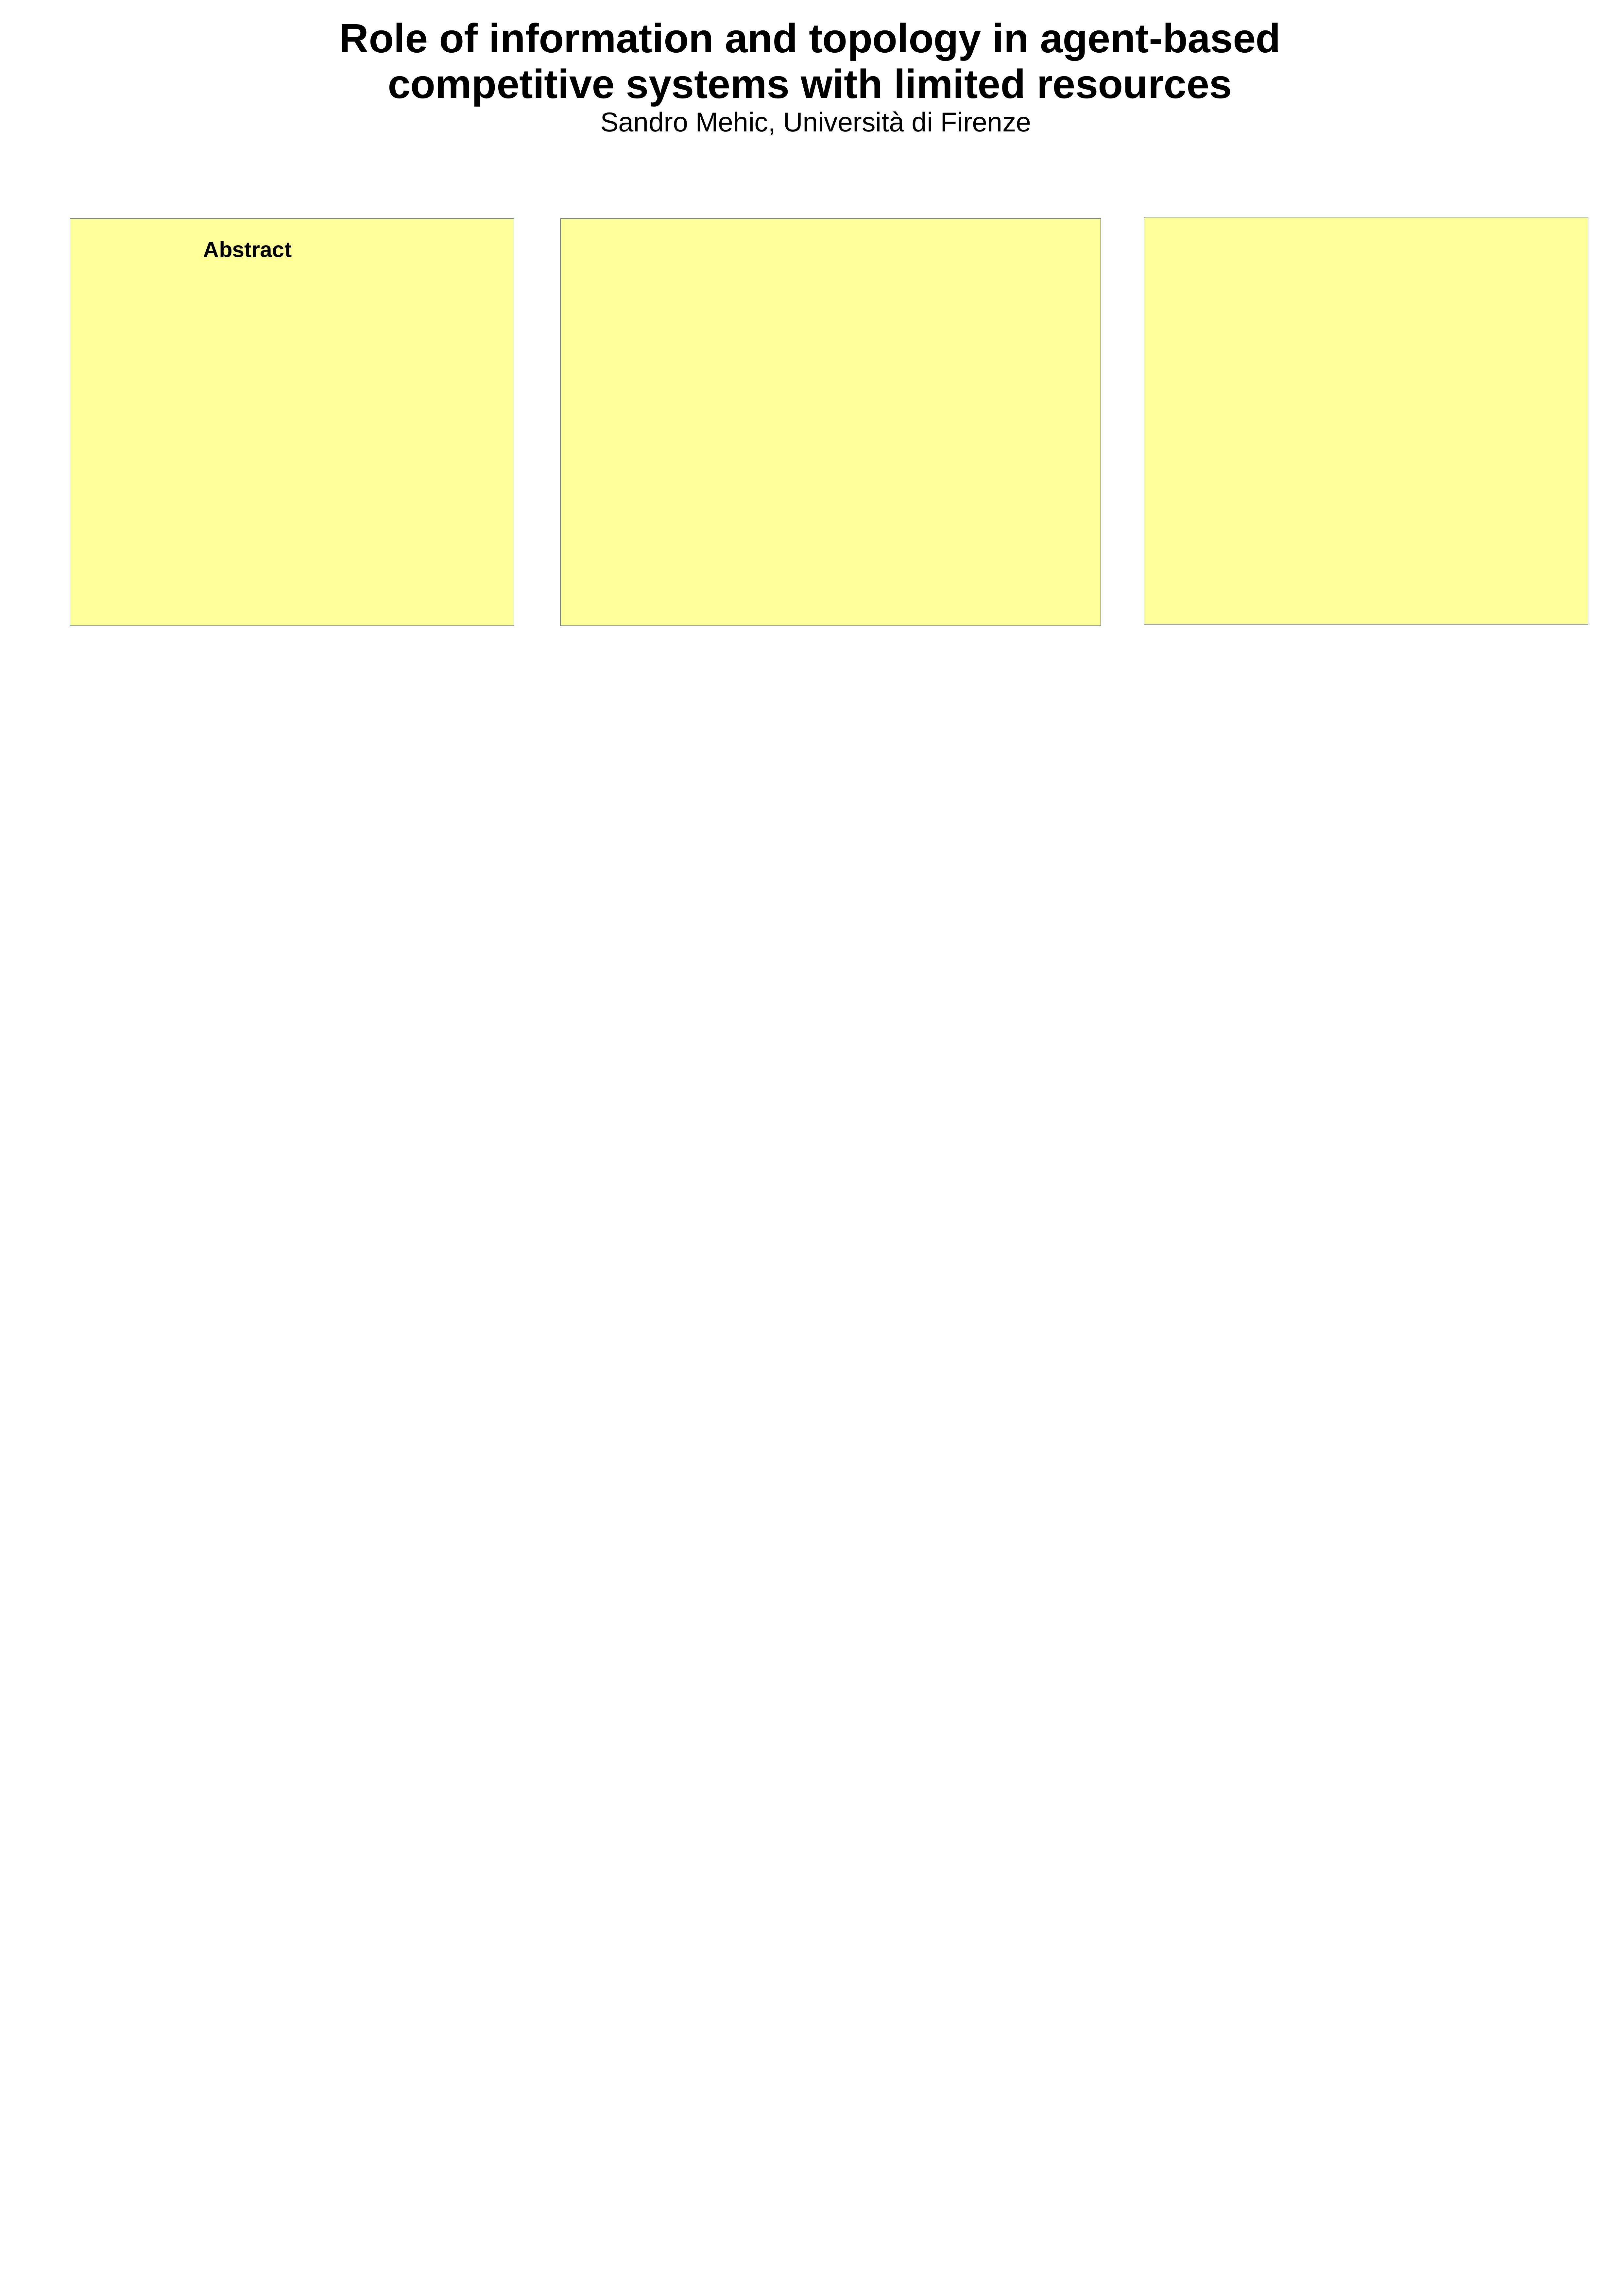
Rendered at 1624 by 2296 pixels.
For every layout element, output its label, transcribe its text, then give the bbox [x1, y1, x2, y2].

text_box [1144, 217, 1588, 625]
text_box [70, 218, 514, 626]
title Role of information and topology in agent-based competitive systems with limited resources Sandro Mehic, Università di Firenze [102, 15, 1530, 137]
text_box Abstract [198, 235, 310, 278]
text_box [560, 218, 1101, 626]
